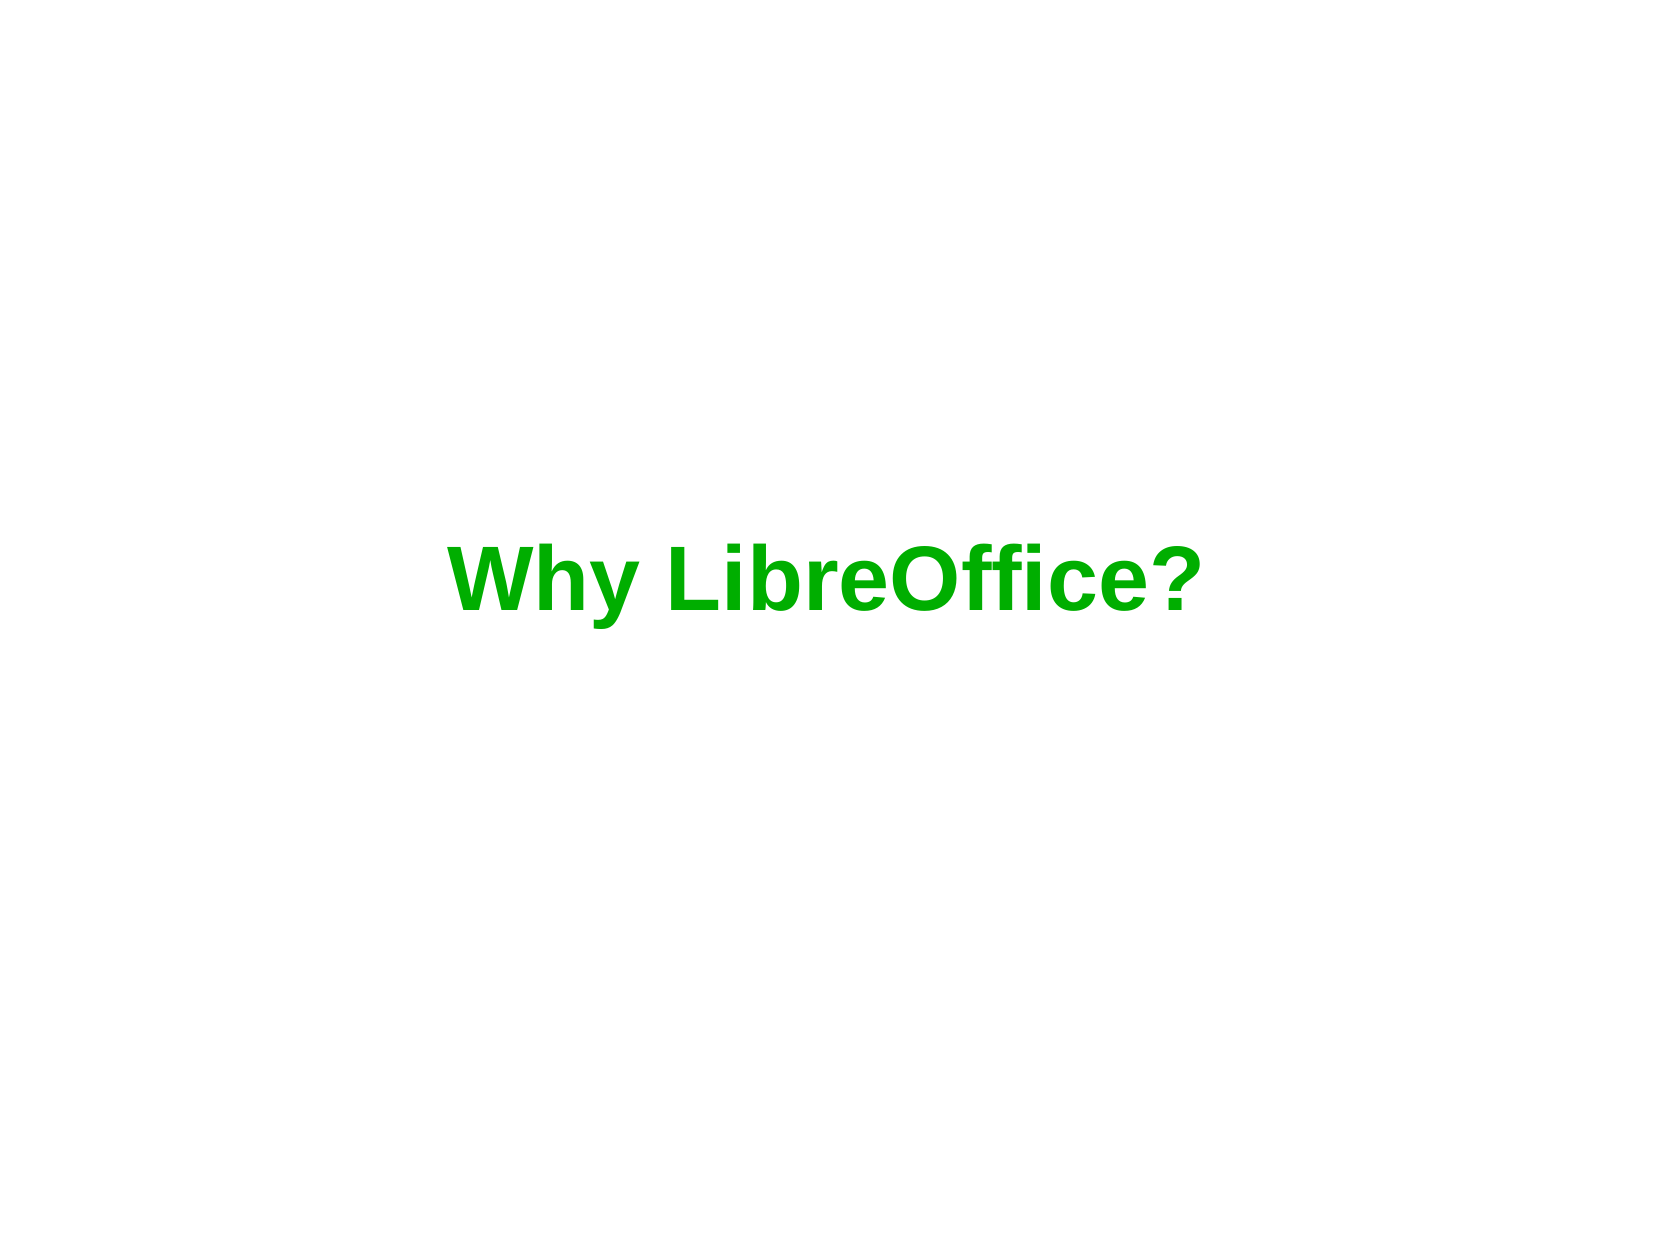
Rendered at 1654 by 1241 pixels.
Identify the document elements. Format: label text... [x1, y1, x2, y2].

subtitle Why LibreOffice? [82, 49, 1571, 1109]
